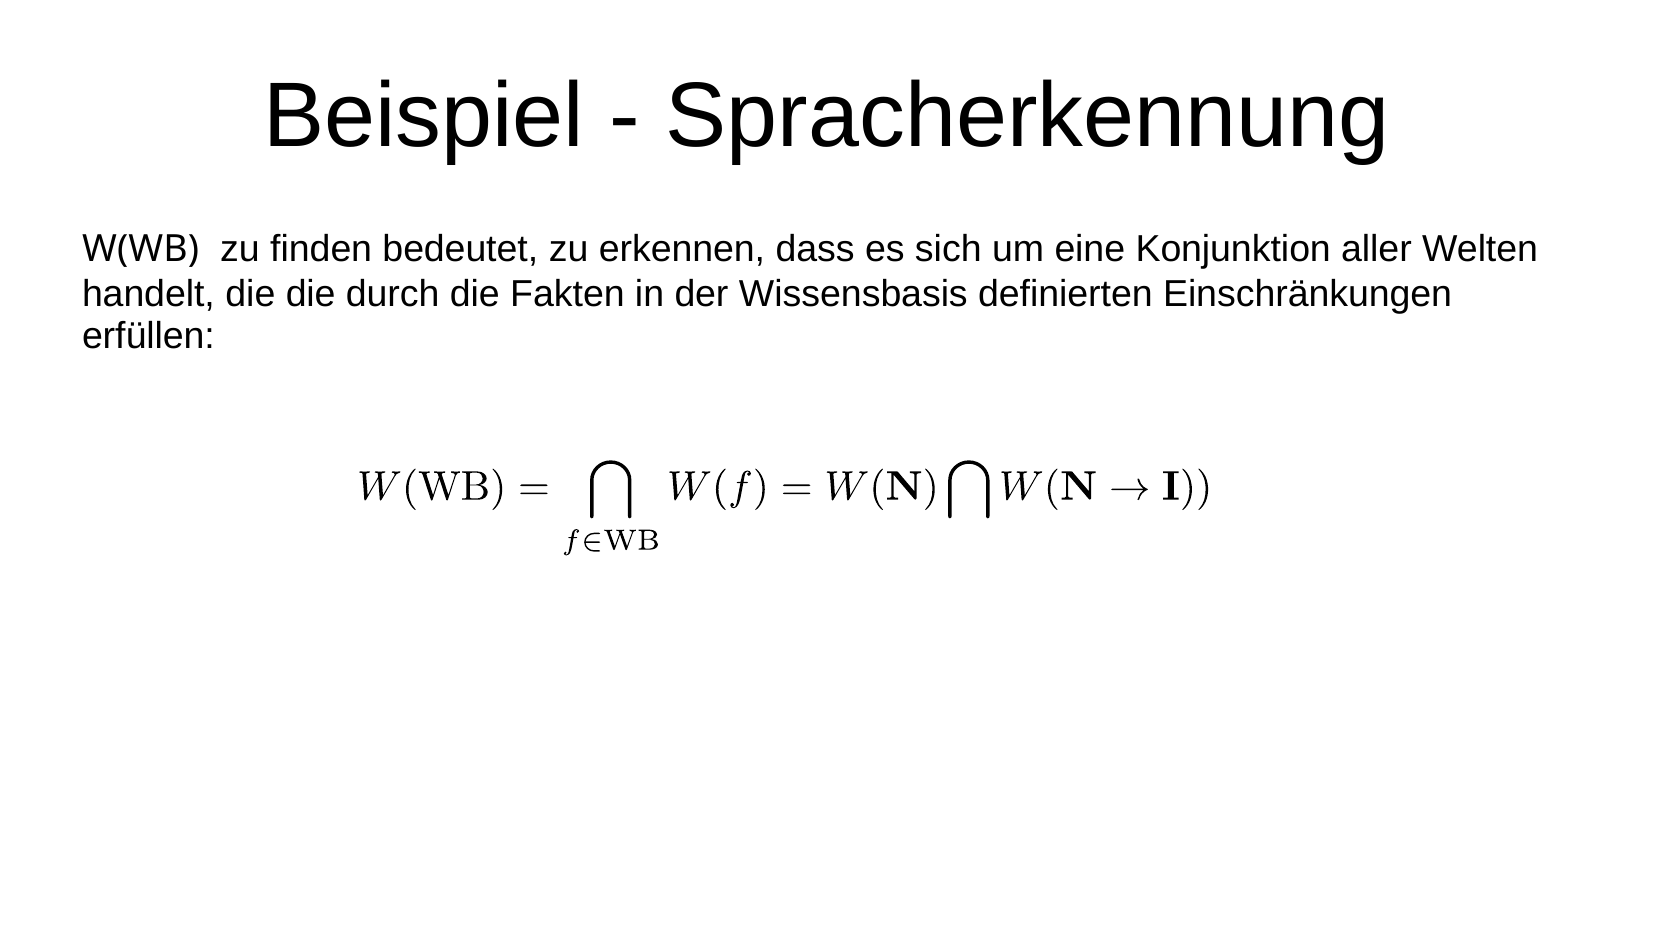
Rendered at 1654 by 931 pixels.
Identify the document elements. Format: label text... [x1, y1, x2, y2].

title Beispiel - Spracherkennung [82, 37, 1571, 193]
text_box [359, 460, 1209, 556]
text_box W(WB) zu finden bedeutet, zu erkennen, dass es sich um eine Konjunktion aller Welten handelt, die die durch die Fakten in der Wissensbasis definierten Einschränkungen erfüllen: [82, 196, 1547, 382]
